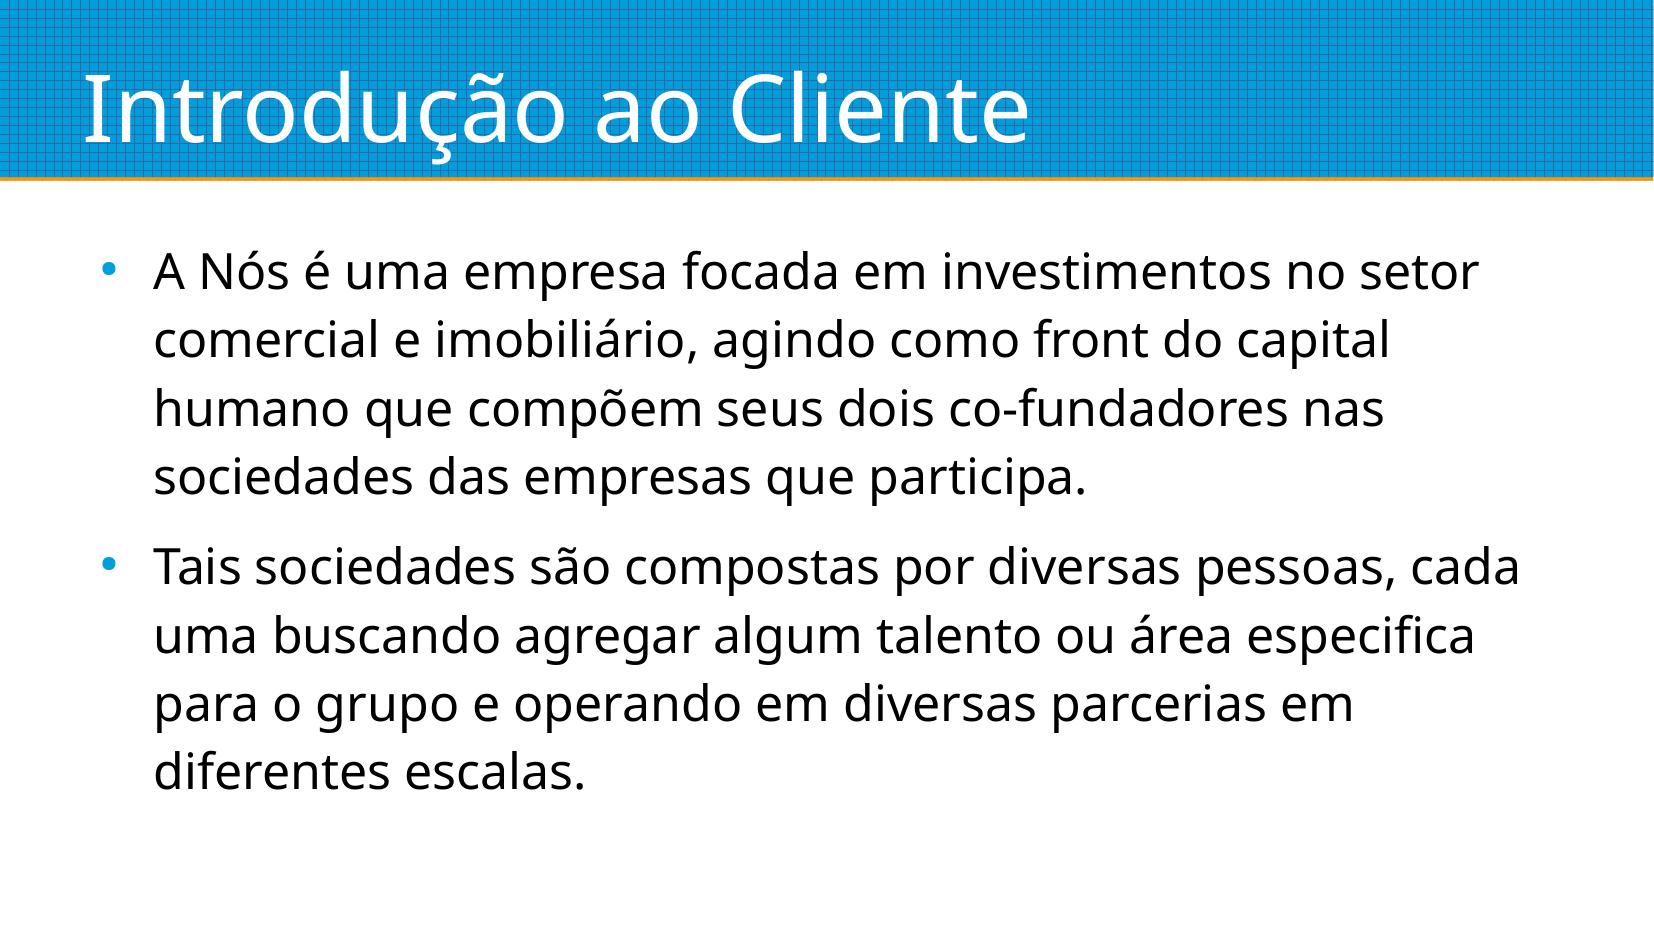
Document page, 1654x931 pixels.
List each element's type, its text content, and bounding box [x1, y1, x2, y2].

title Introdução ao Cliente [82, 14, 1571, 171]
list A Nós é uma empresa focada em investimentos no setor comercial e imobiliário, agindo como front do capital humano que compõem seus dois co-fundadores nas sociedades das empresas que participa. Tais sociedades são compostas por diversas pessoas, cada uma buscando agregar algum talento ou área especifica para o grupo e operando em diversas parcerias em diferentes escalas. [82, 236, 1563, 811]
